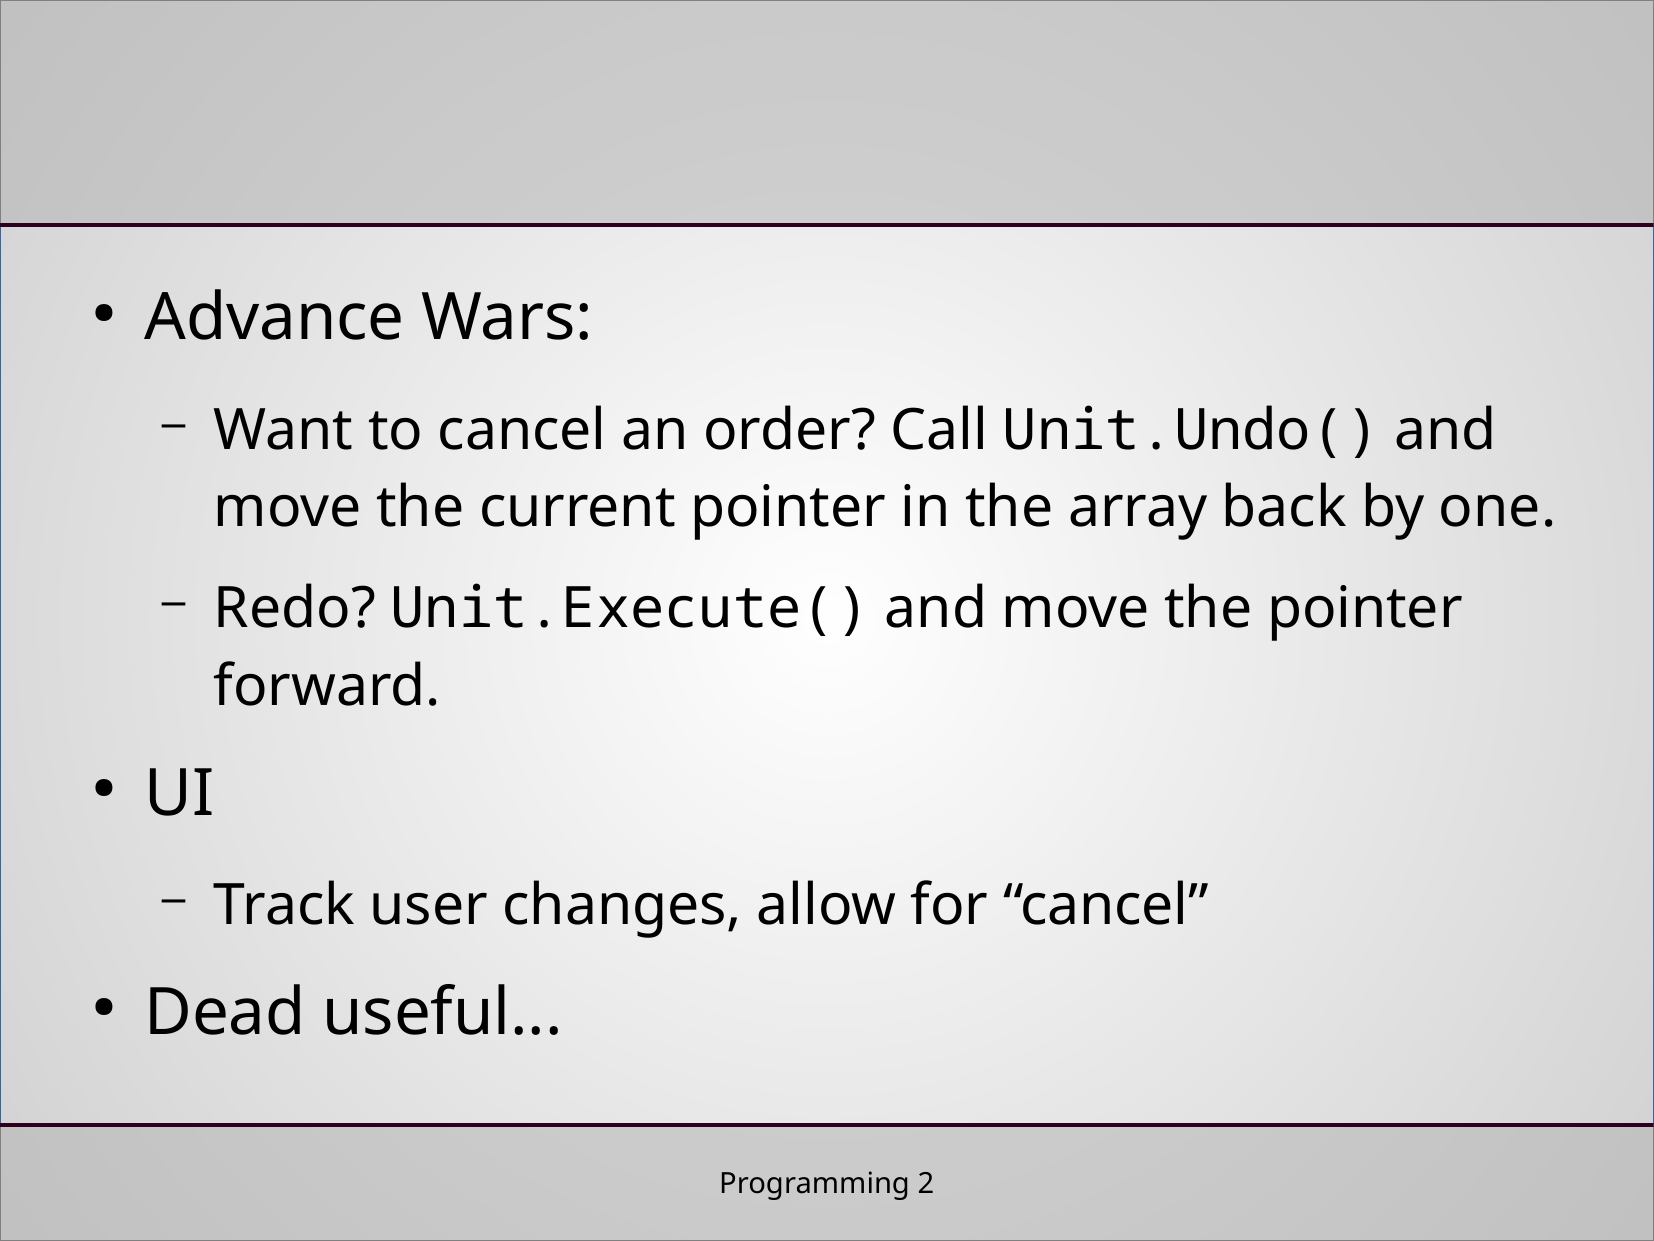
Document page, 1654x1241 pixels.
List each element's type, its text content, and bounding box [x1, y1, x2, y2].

list Advance Wars: Want to cancel an order? Call Unit.Undo() and move the current pointer in the array back by one. Redo? Unit.Execute() and move the pointer forward. UI Track user changes, allow for “cancel” Dead useful... [75, 270, 1571, 1075]
